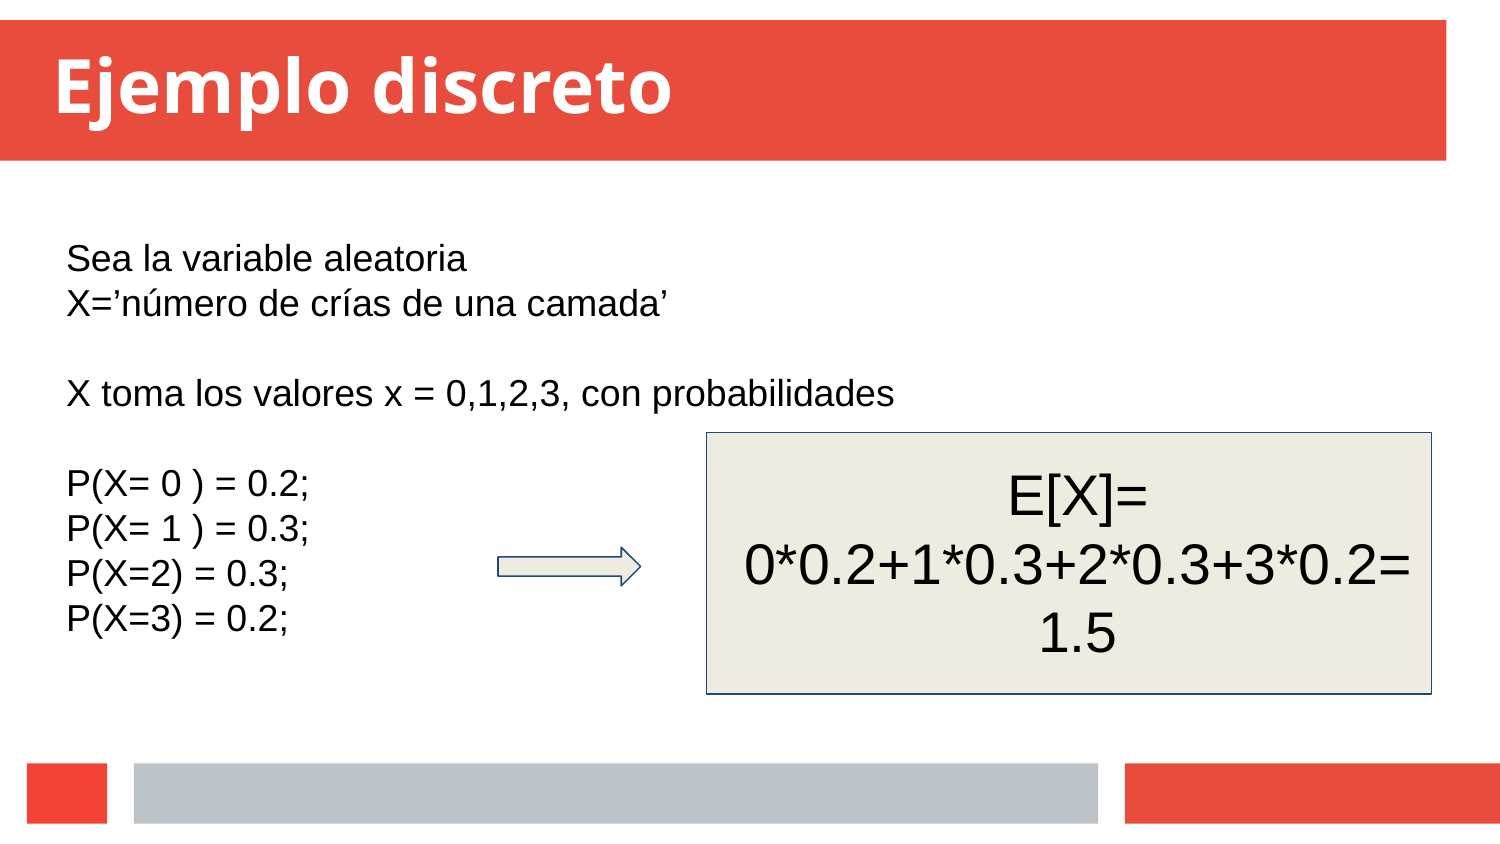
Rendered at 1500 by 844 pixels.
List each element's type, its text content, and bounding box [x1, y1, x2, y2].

title Ejemplo discreto [40, 40, 1433, 141]
text_box [1420, 432, 1432, 443]
list Sea la variable aleatoria X=’número de crías de una camada’ X toma los valores x = 0,1,2,3, con probabilidades P(X= 0 ) = 0.2; P(X= 1 ) = 0.3; P(X=2) = 0.3; P(X=3) = 0.2; [53, 220, 1420, 744]
text_box [1420, 623, 1432, 694]
text_box E[X]= 0*0.2+1*0.3+2*0.3+3*0.2= 1.5 [656, 443, 1500, 623]
text_box [498, 547, 641, 586]
